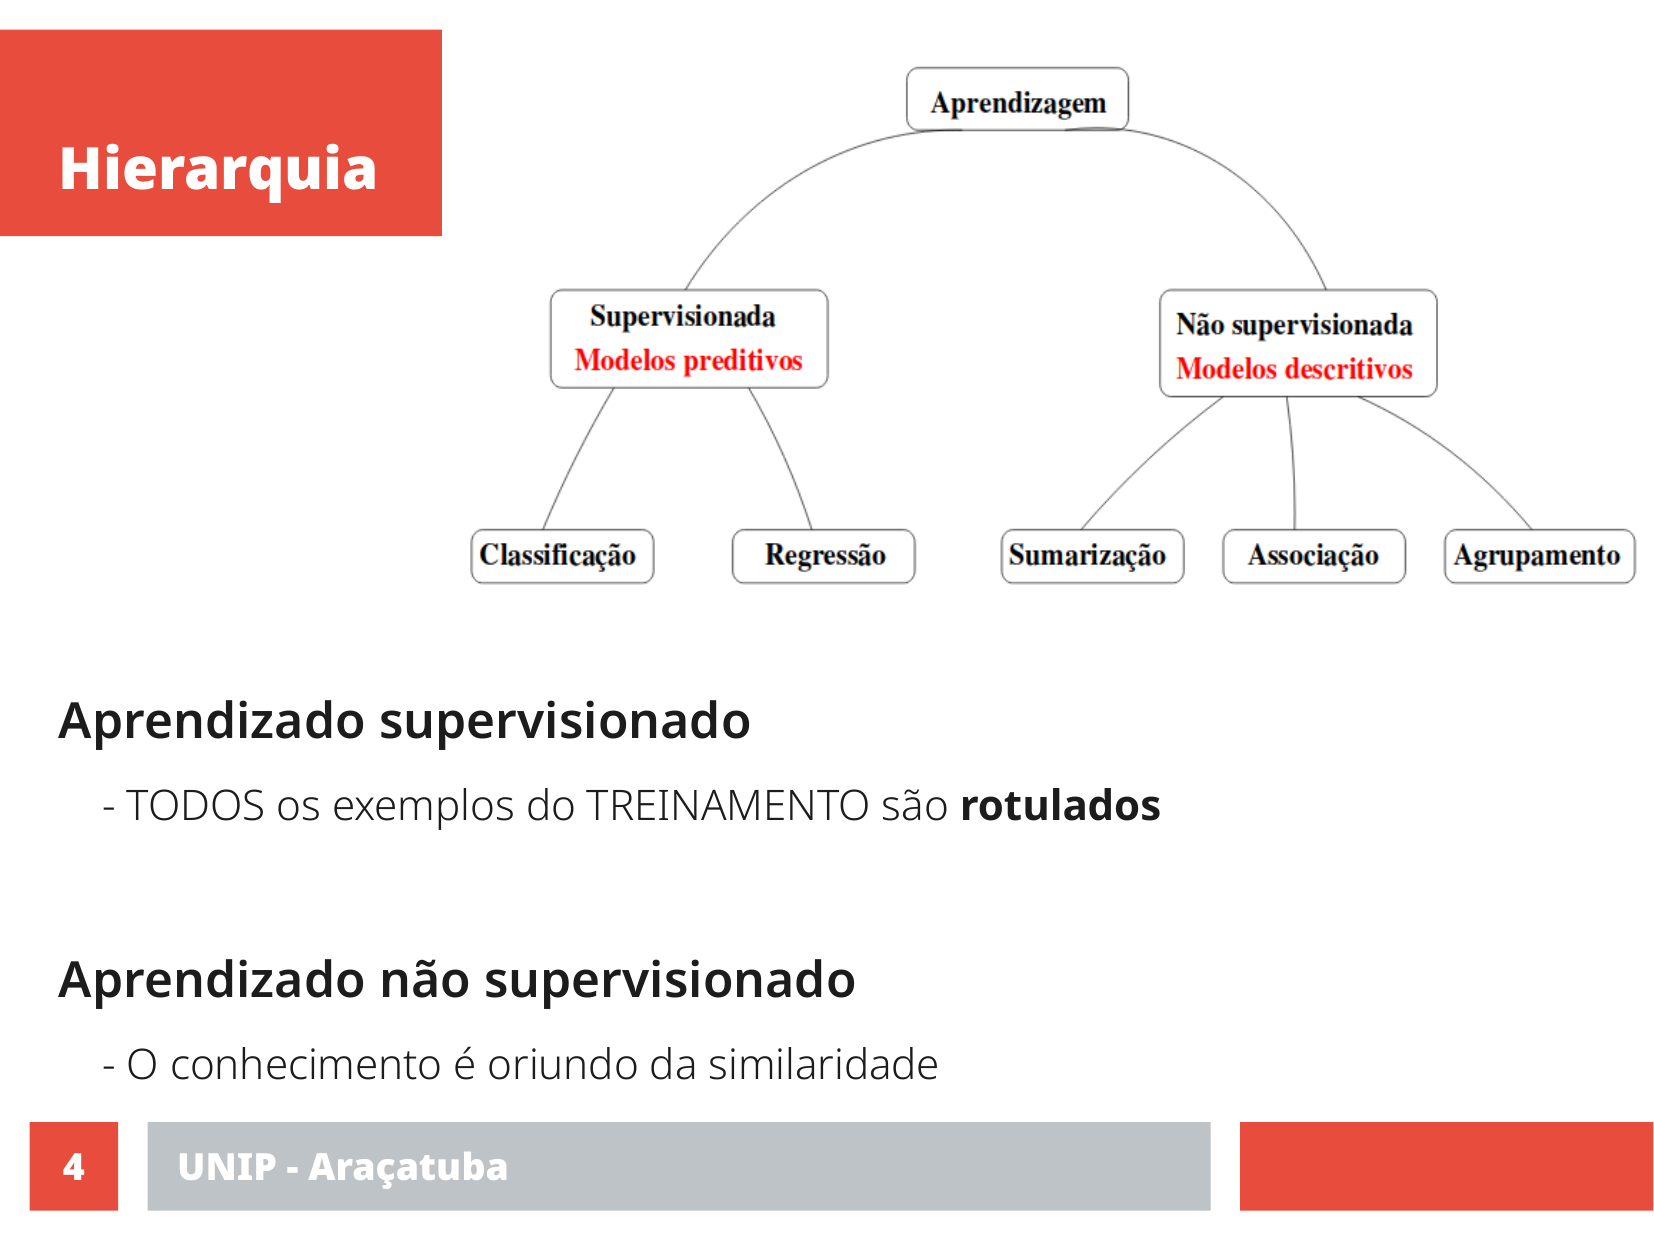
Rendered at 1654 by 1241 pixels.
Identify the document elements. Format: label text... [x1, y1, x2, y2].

picture [442, 27, 1654, 636]
list Aprendizado supervisionado - TODOS os exemplos do TREINAMENTO são rotulados Aprendizado não supervisionado - O conhecimento é oriundo da similaridade [59, 324, 1565, 1093]
title Hierarquia [59, 59, 442, 207]
